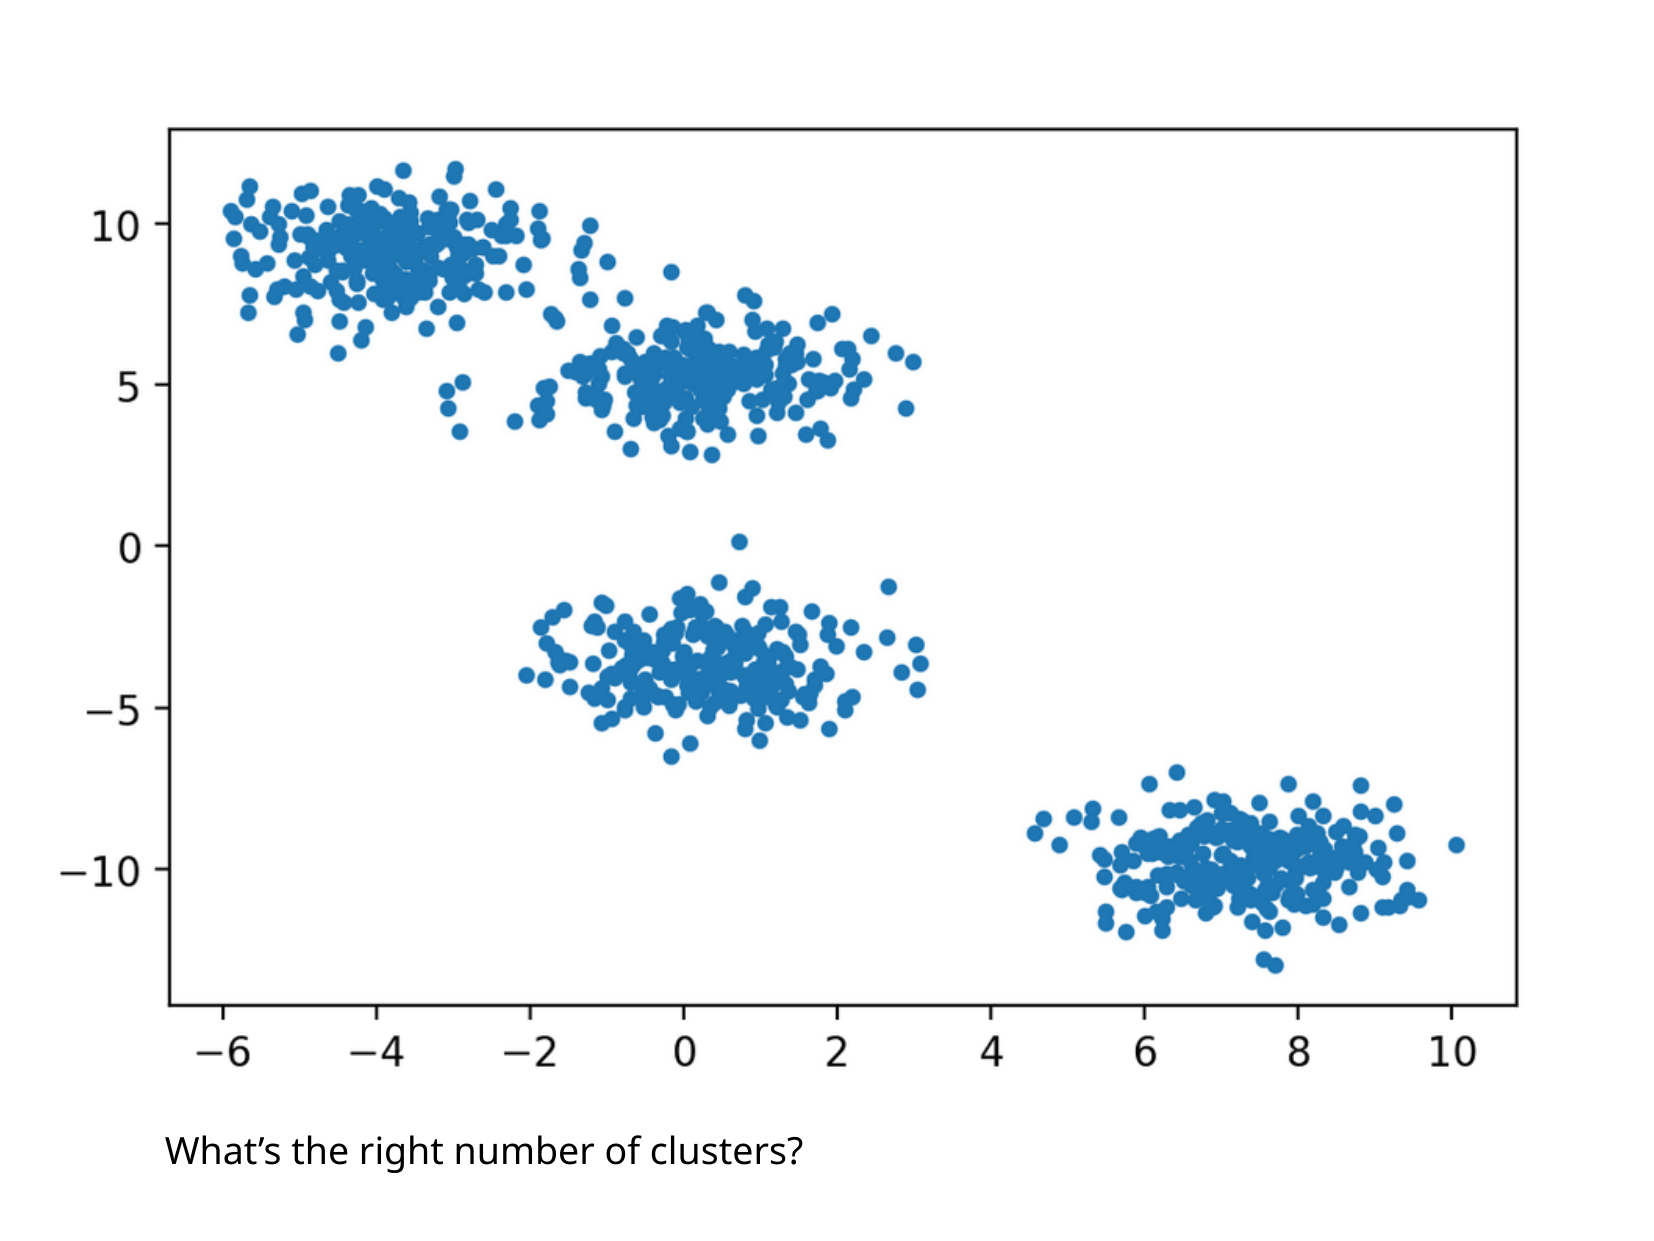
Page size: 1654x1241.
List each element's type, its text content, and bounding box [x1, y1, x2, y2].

picture [45, 90, 1555, 1096]
text_box What’s the right number of clusters? [150, 1117, 1486, 1171]
